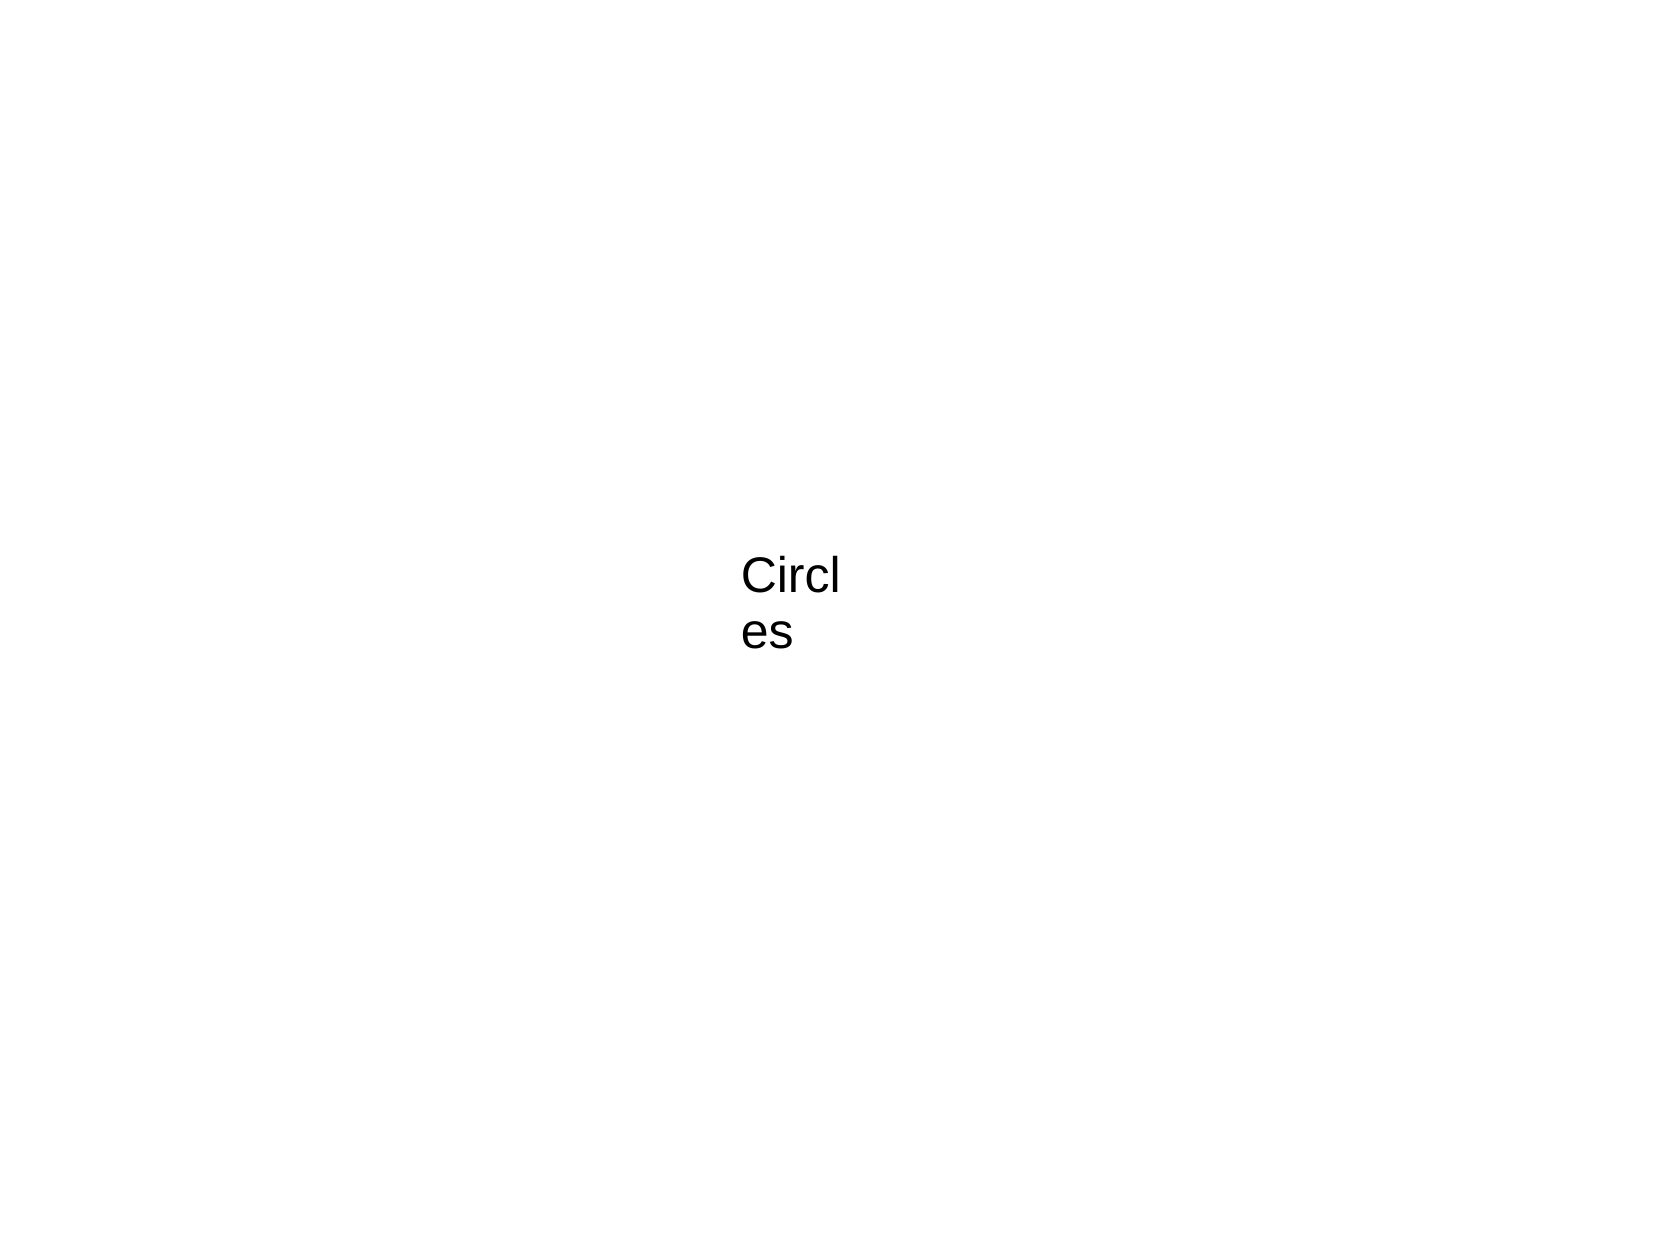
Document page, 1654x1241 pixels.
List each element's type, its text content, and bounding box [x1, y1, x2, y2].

text_box Circles [726, 540, 871, 667]
